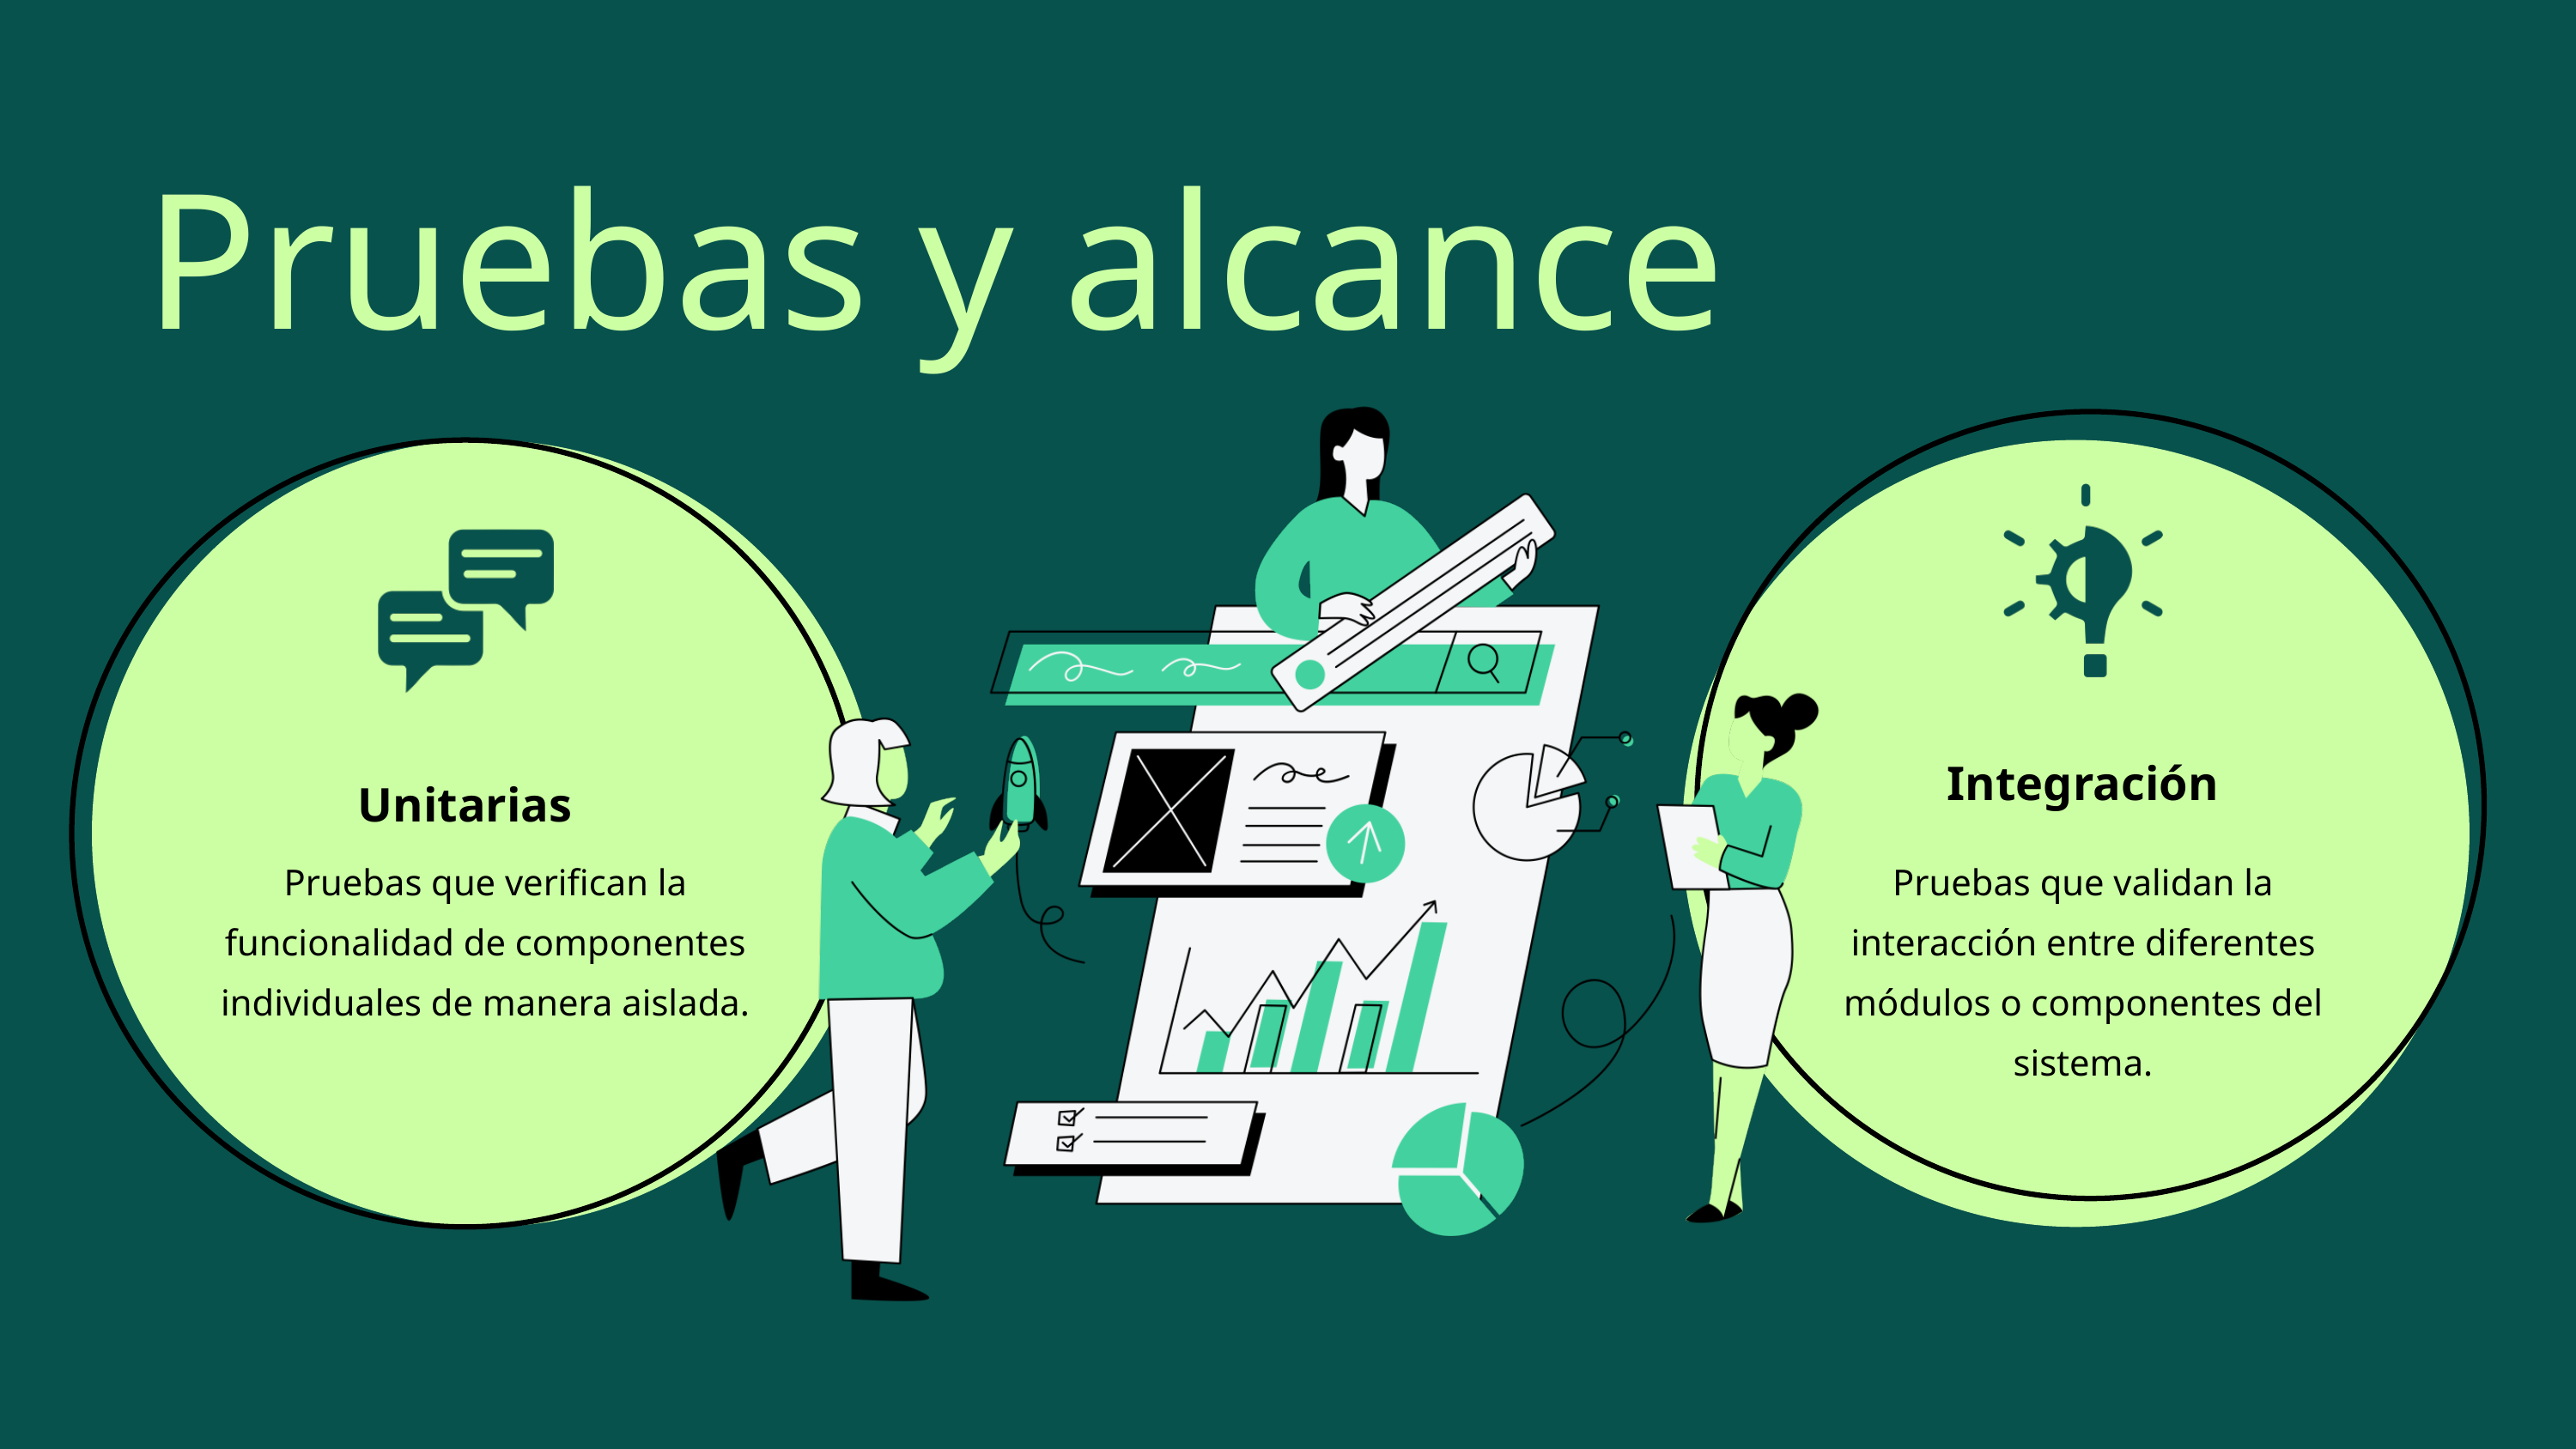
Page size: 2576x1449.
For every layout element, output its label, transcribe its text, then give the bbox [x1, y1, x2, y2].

text_box Pruebas que validan la interacción entre diferentes módulos o componentes del sistema. [1831, 842, 2341, 1083]
text_box [1831, 411, 2485, 1228]
text_box Integración [1899, 718, 2267, 810]
text_box Pruebas que verifican la funcionalidad de componentes individuales de manera aislada. [206, 842, 715, 1023]
text_box Unitarias [276, 740, 654, 832]
picture [377, 528, 554, 694]
picture [715, 402, 1831, 1304]
picture [2002, 482, 2164, 677]
text_box Pruebas y alcance [144, 89, 2111, 367]
text_box [71, 440, 715, 1228]
